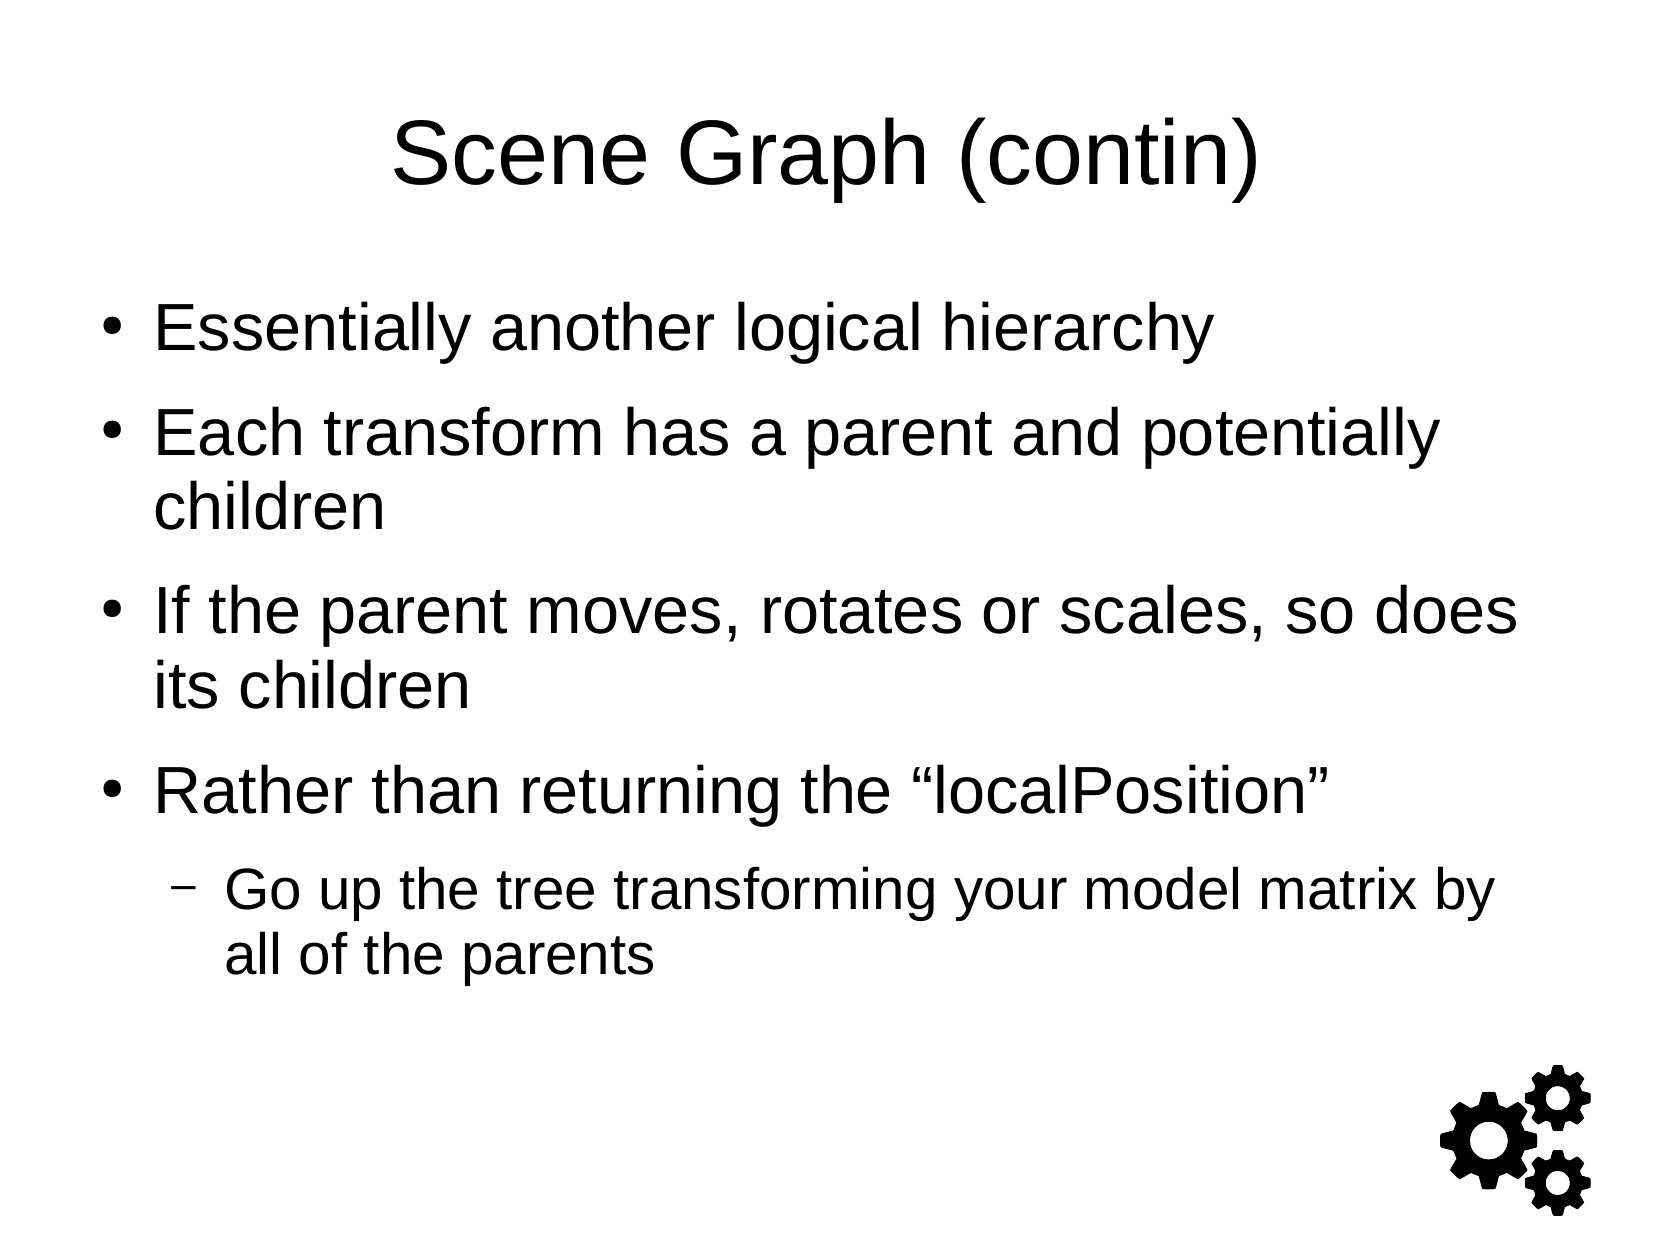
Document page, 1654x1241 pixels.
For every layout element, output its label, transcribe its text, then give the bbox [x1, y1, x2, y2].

title Scene Graph (contin) [82, 49, 1571, 257]
picture [1440, 1065, 1591, 1216]
list Essentially another logical hierarchy Each transform has a parent and potentially children If the parent moves, rotates or scales, so does its children Rather than returning the “localPosition” Go up the tree transforming your model matrix by all of the parents [82, 290, 1571, 1010]
